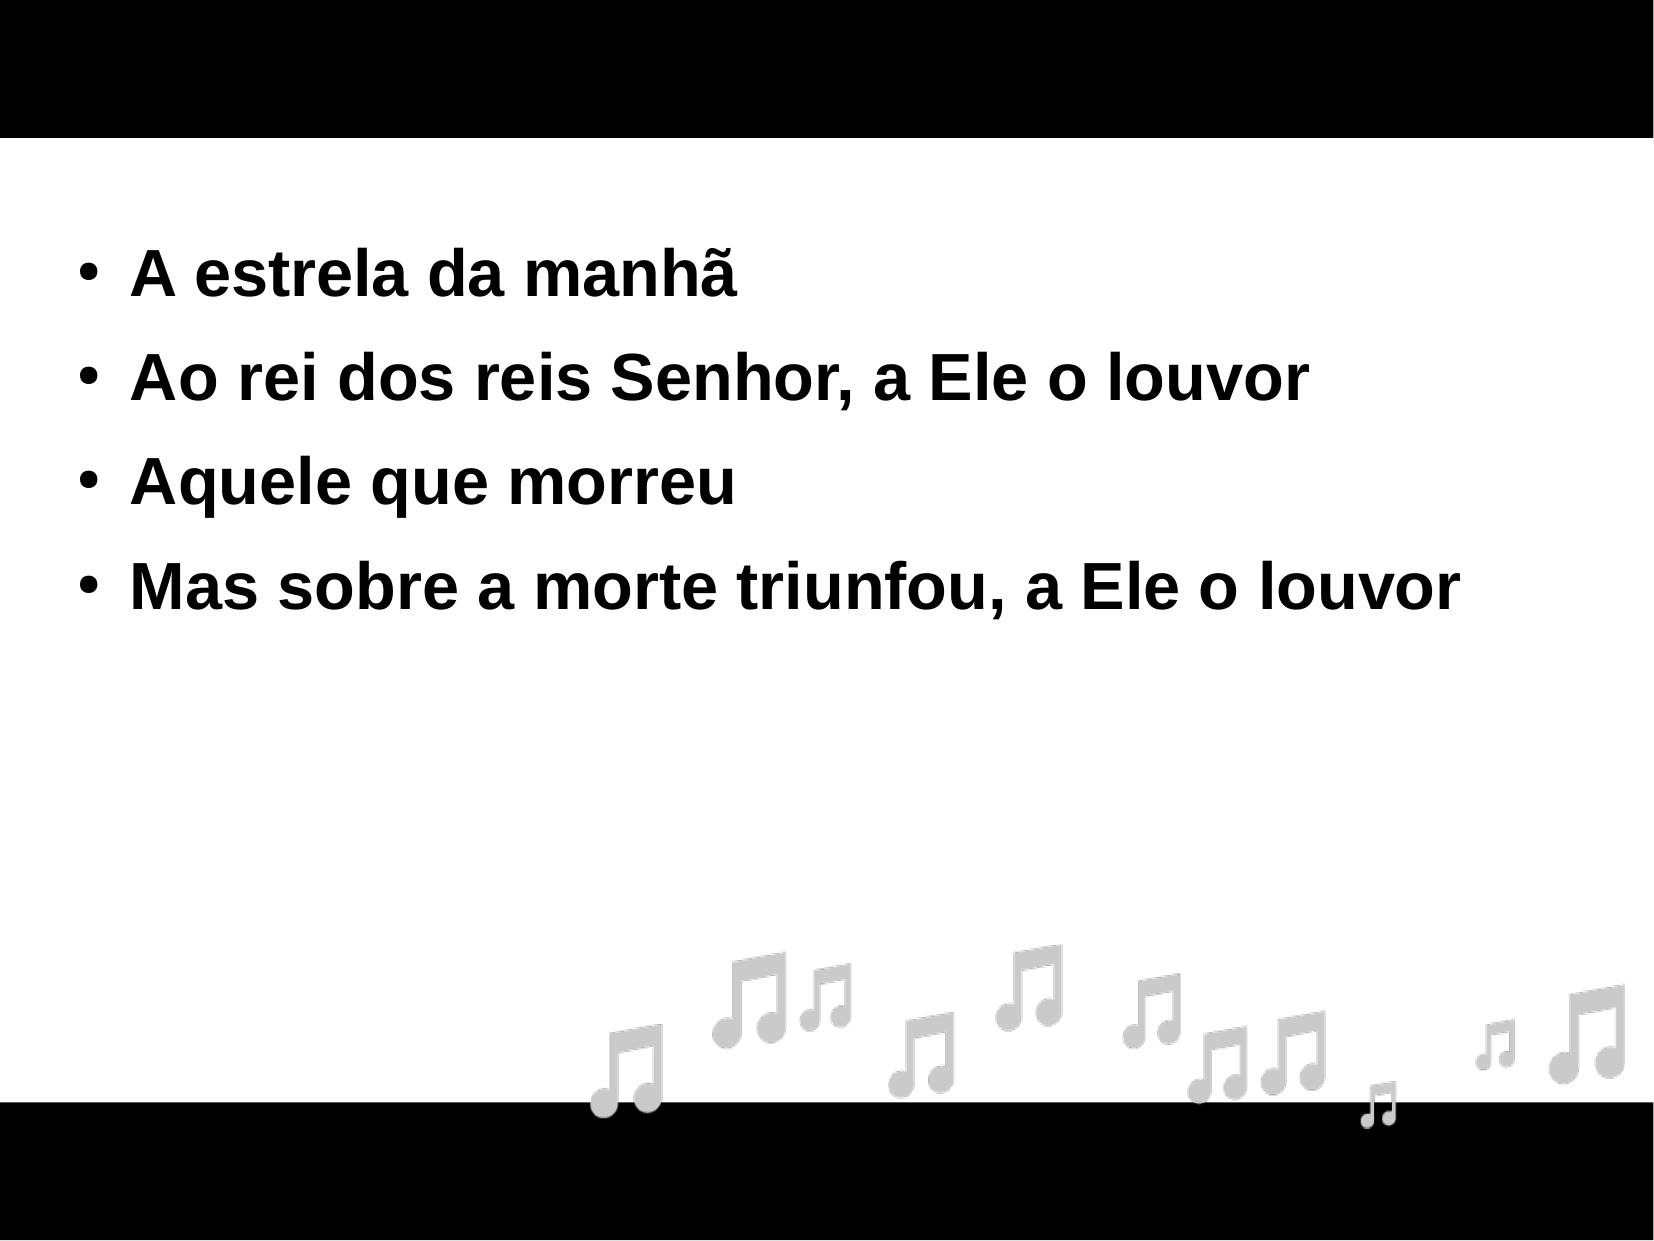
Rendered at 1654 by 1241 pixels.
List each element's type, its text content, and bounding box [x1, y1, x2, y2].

list A estrela da manhã Ao rei dos reis Senhor, a Ele o louvor Aquele que morreu Mas sobre a morte triunfou, a Ele o louvor [59, 236, 1595, 1024]
